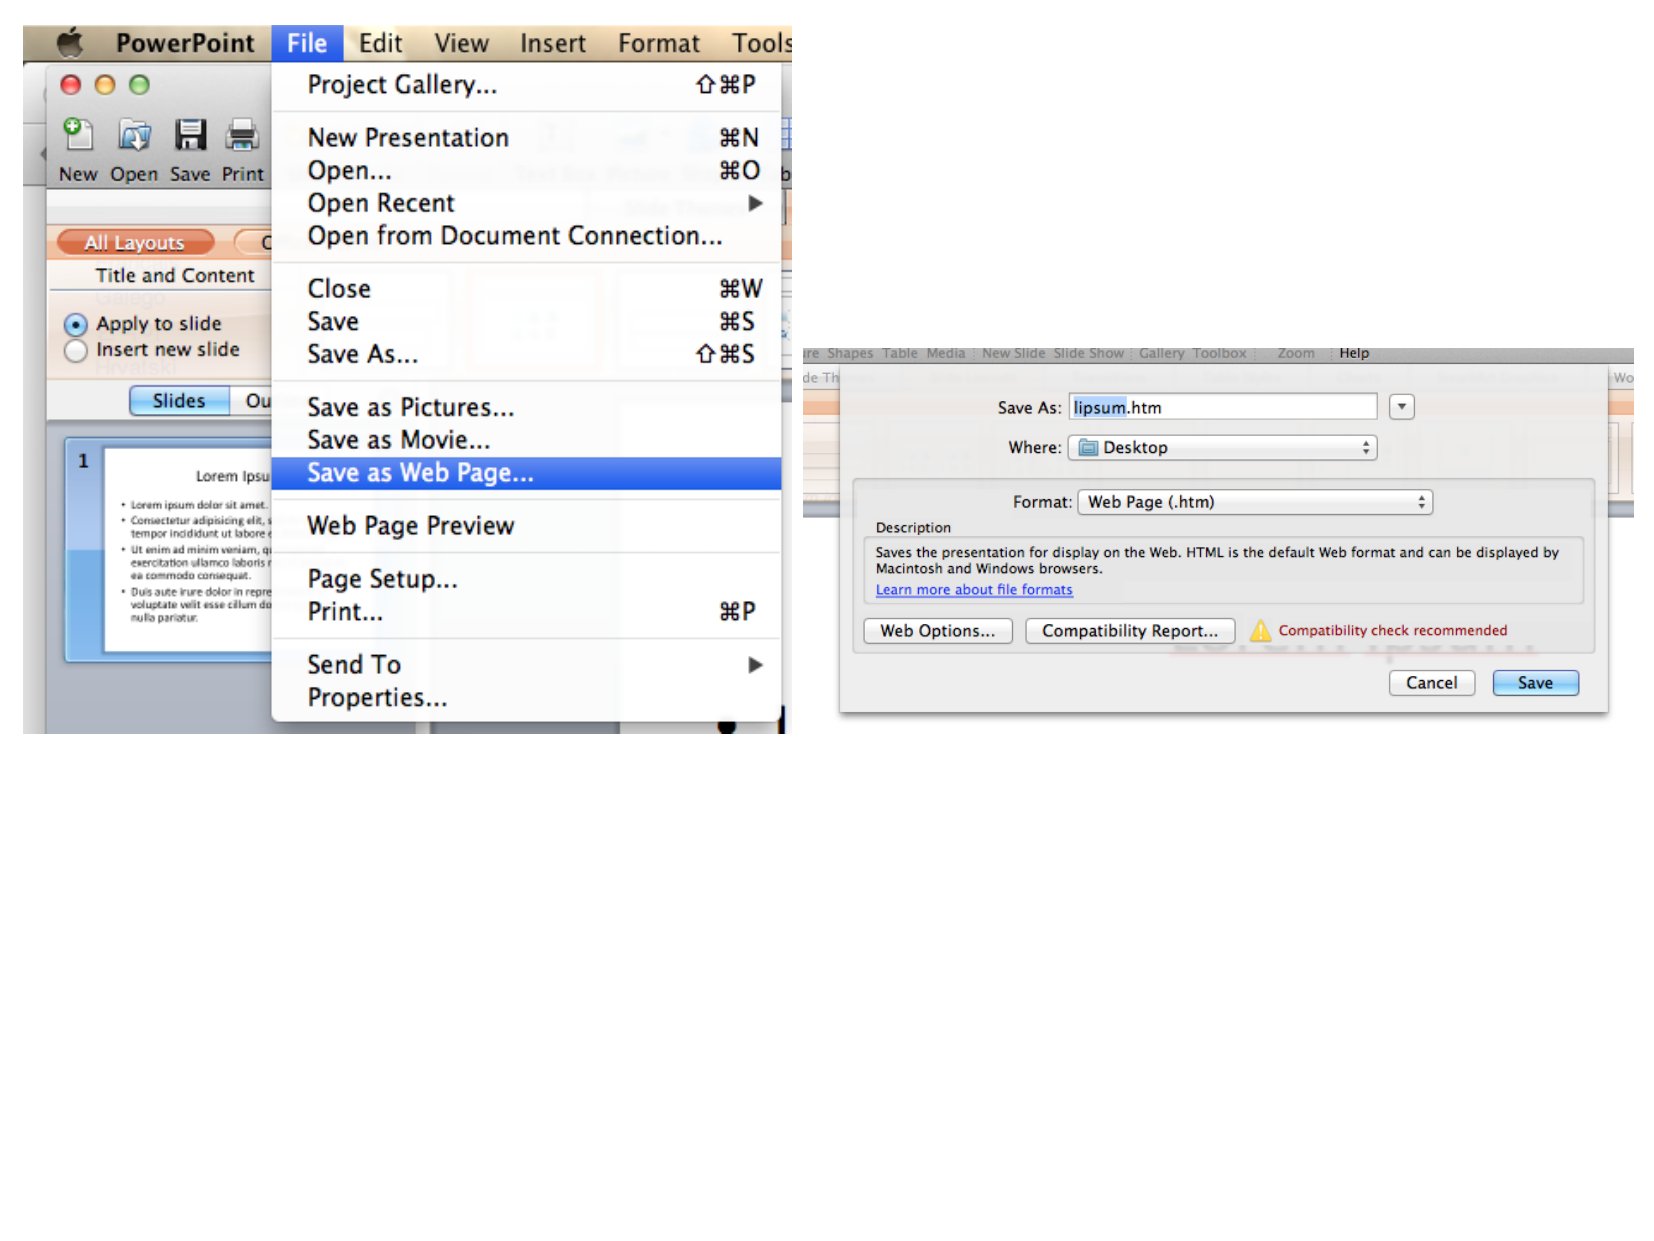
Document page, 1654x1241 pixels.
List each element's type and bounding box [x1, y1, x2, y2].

picture [23, 25, 792, 734]
picture [803, 348, 1634, 732]
